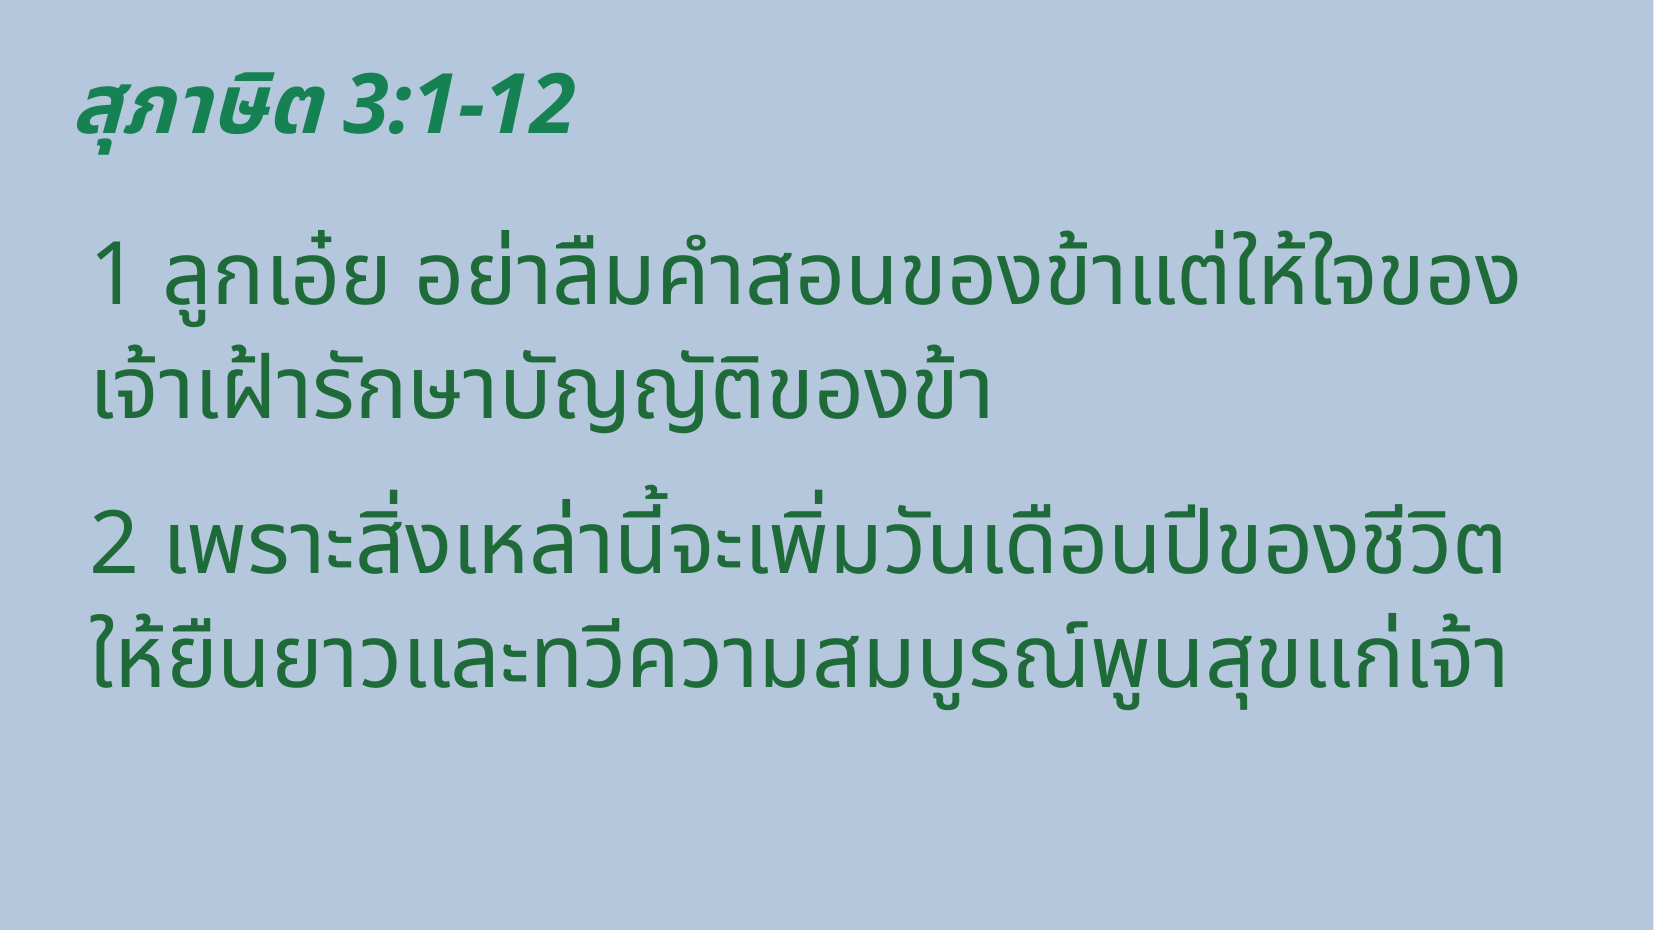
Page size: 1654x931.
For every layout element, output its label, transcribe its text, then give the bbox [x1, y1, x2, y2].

text_box 1 ลูกเอ๋ย อย่าลืมคำสอนของข้าแต่ให้ใจของเจ้าเฝ้ารักษาบัญญัติของข้า 2 เพราะสิ่งเหล่านี้จะเพิ่มวันเดือนปีของชีวิตให้ยืนยาวและทวีความสมบูรณ์พูนสุขแก่เจ้า [75, 203, 1576, 813]
text_box สุภาษิต 3:1-12 [37, 37, 611, 161]
